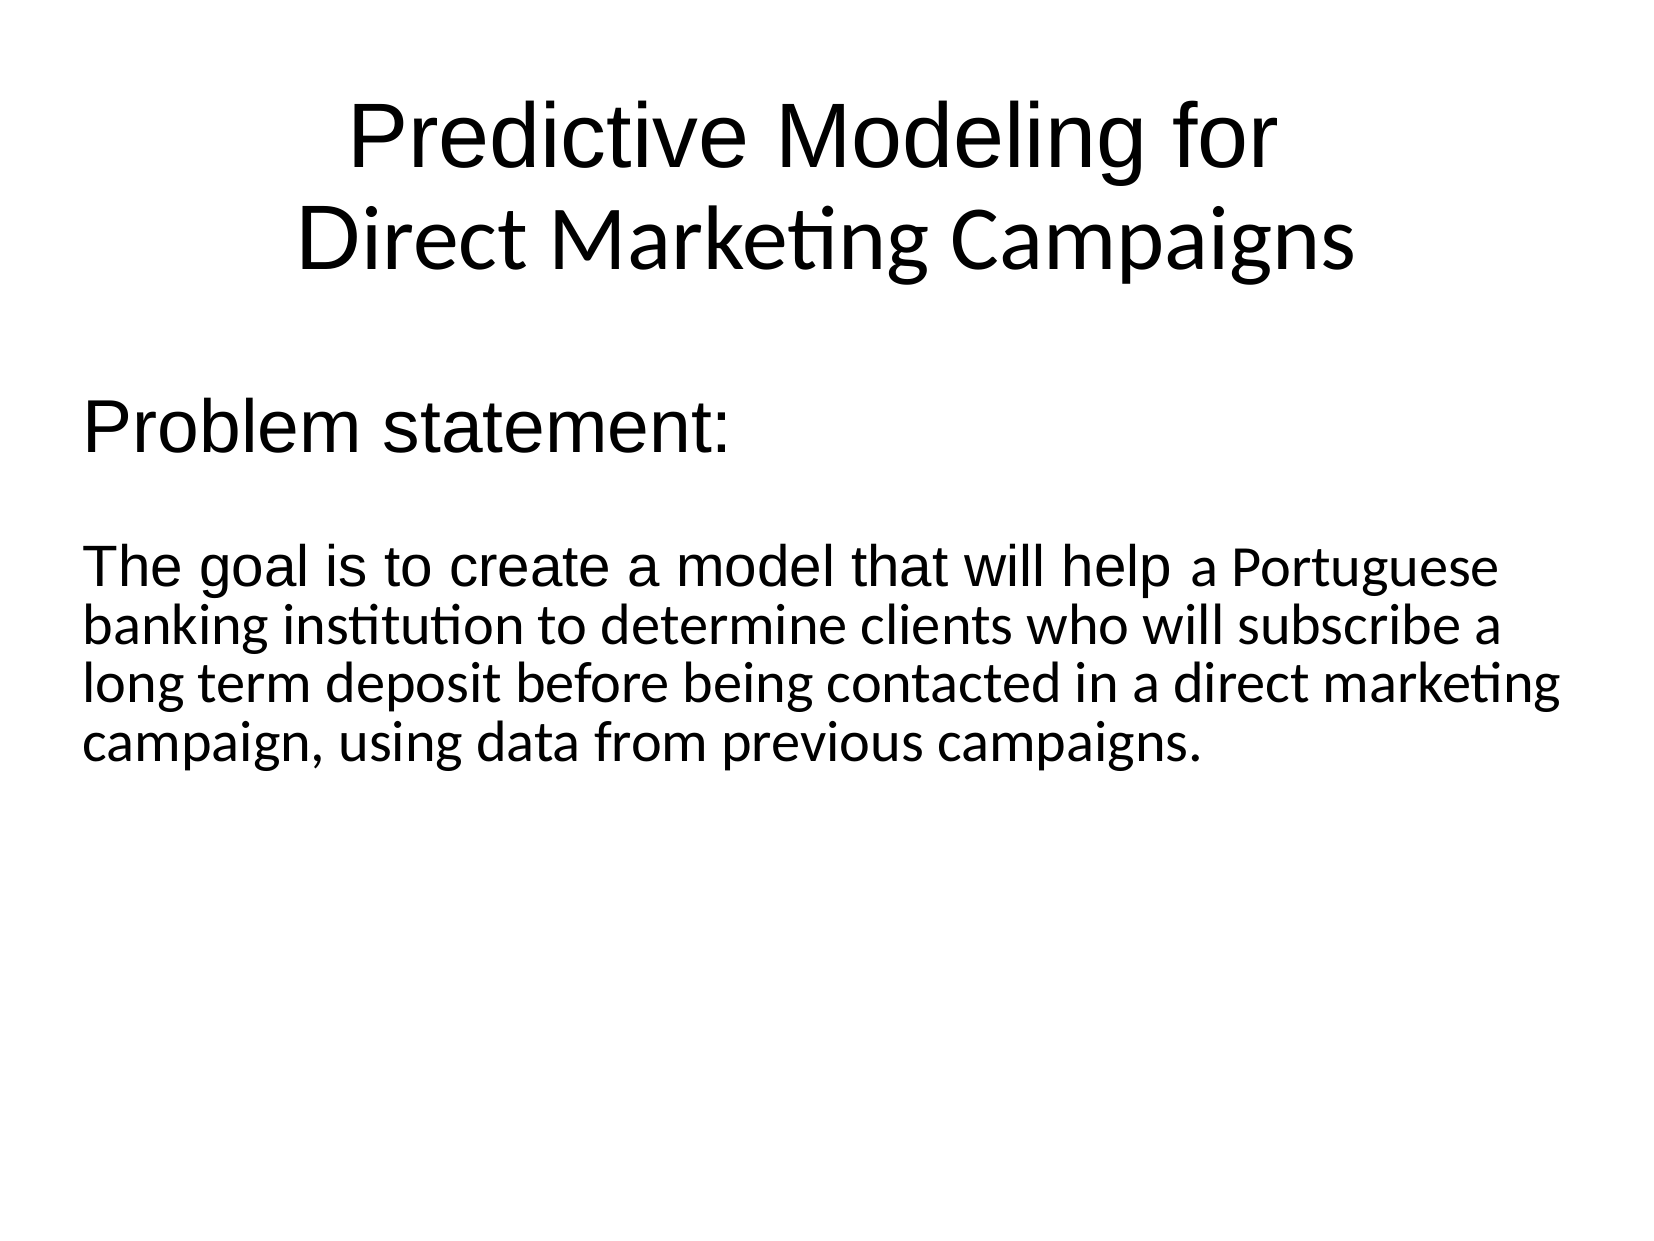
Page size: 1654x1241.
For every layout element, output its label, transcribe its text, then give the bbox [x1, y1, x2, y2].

subtitle Problem statement: The goal is to create a model that will help a Portuguese banking institution to determine clients who will subscribe a long term deposit before being contacted in a direct marketing campaign, using data from previous campaigns. [82, 384, 1571, 1209]
title Predictive Modeling for Direct Marketing Campaigns [82, 15, 1571, 362]
